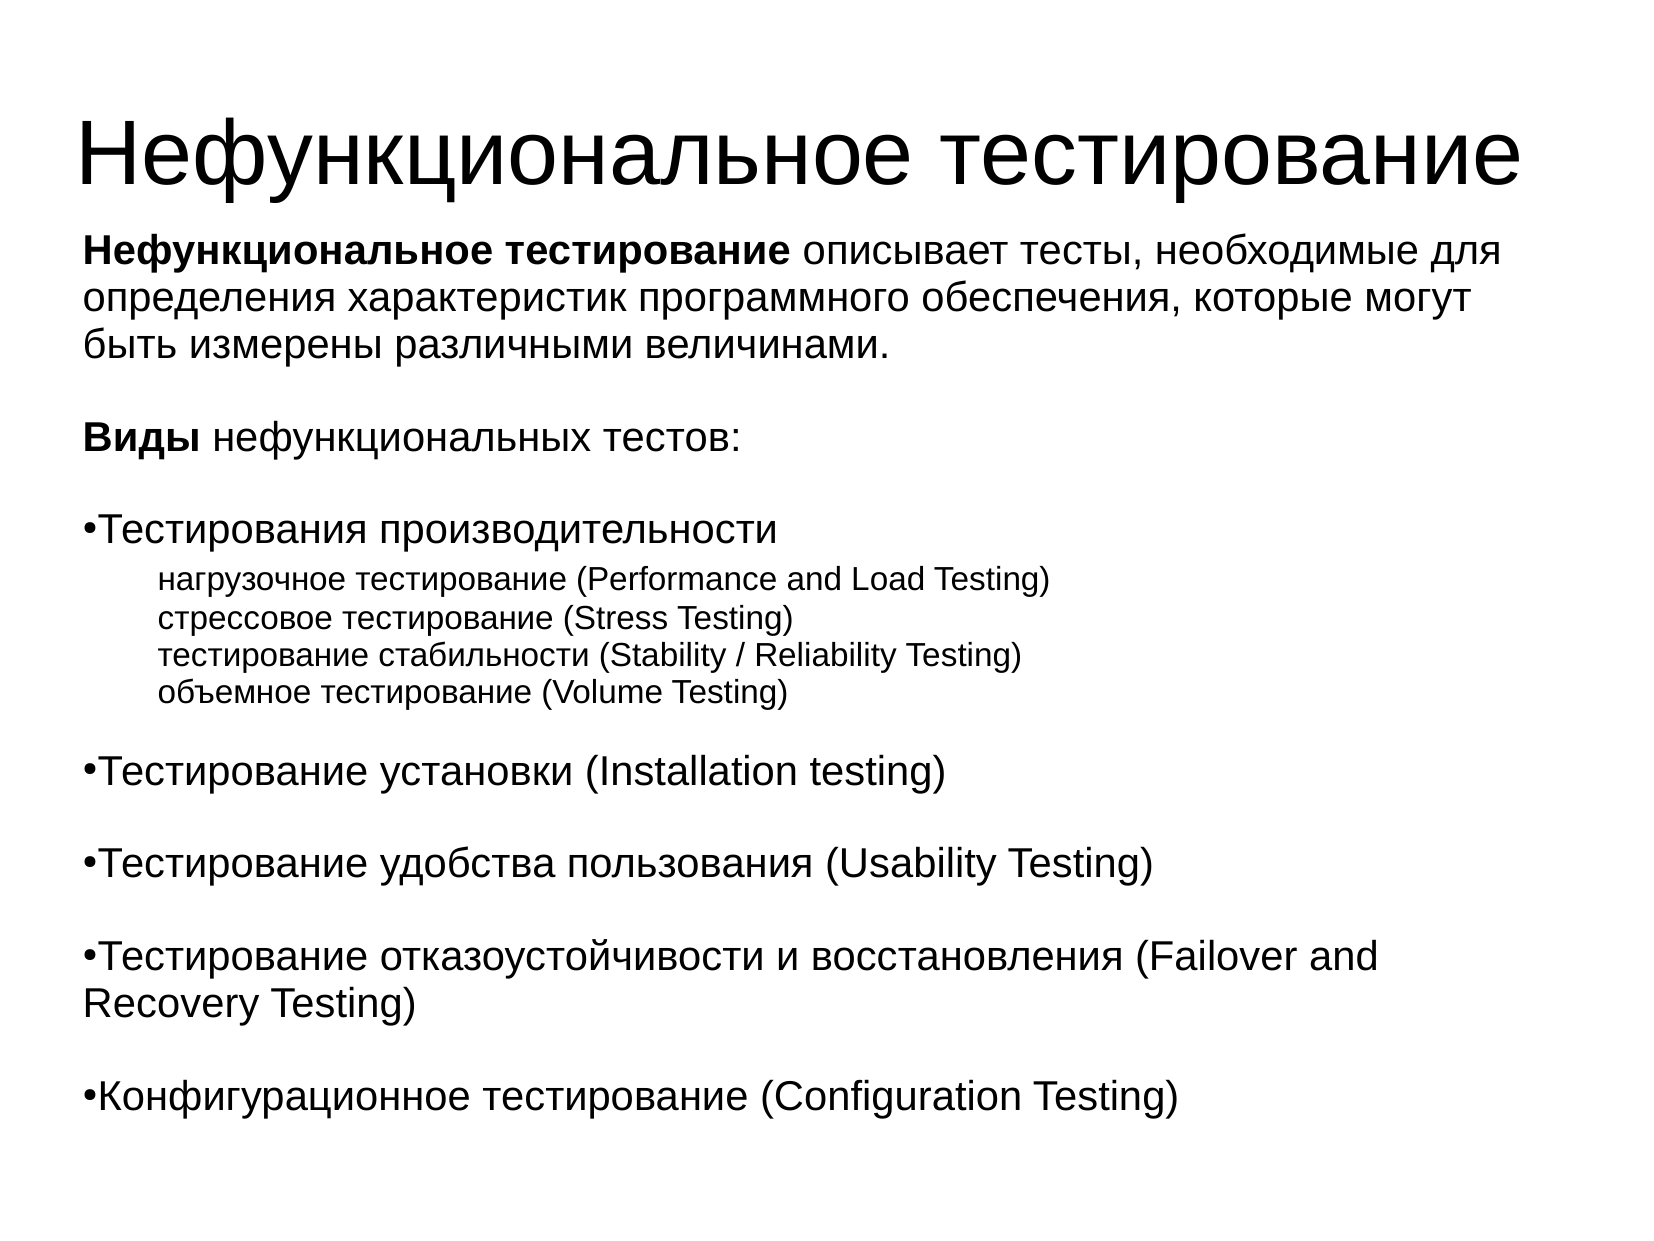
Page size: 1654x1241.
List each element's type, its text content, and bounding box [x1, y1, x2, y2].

subtitle Нефункциональное тестирование описывает тесты, необходимые для определения характеристик программного обеспечения, которые могут быть измерены различными величинами. Виды нефункциональных тестов: Тестирования производительности нагрузочное тестирование (Performance and Load Testing) стрессовое тестирование (Stress Testing) тестирование стабильности (Stability / Reliability Testing) объемное тестирование (Volume Testing) Тестирование установки (Installation testing) Тестирование удобства пользования (Usability Testing) Тестирование отказоустойчивости и восстановления (Failover and Recovery Testing) Конфигурационное тестирование (Configuration Testing) [82, 180, 1538, 1120]
title Нефункциональное тестирование [30, 49, 1571, 257]
